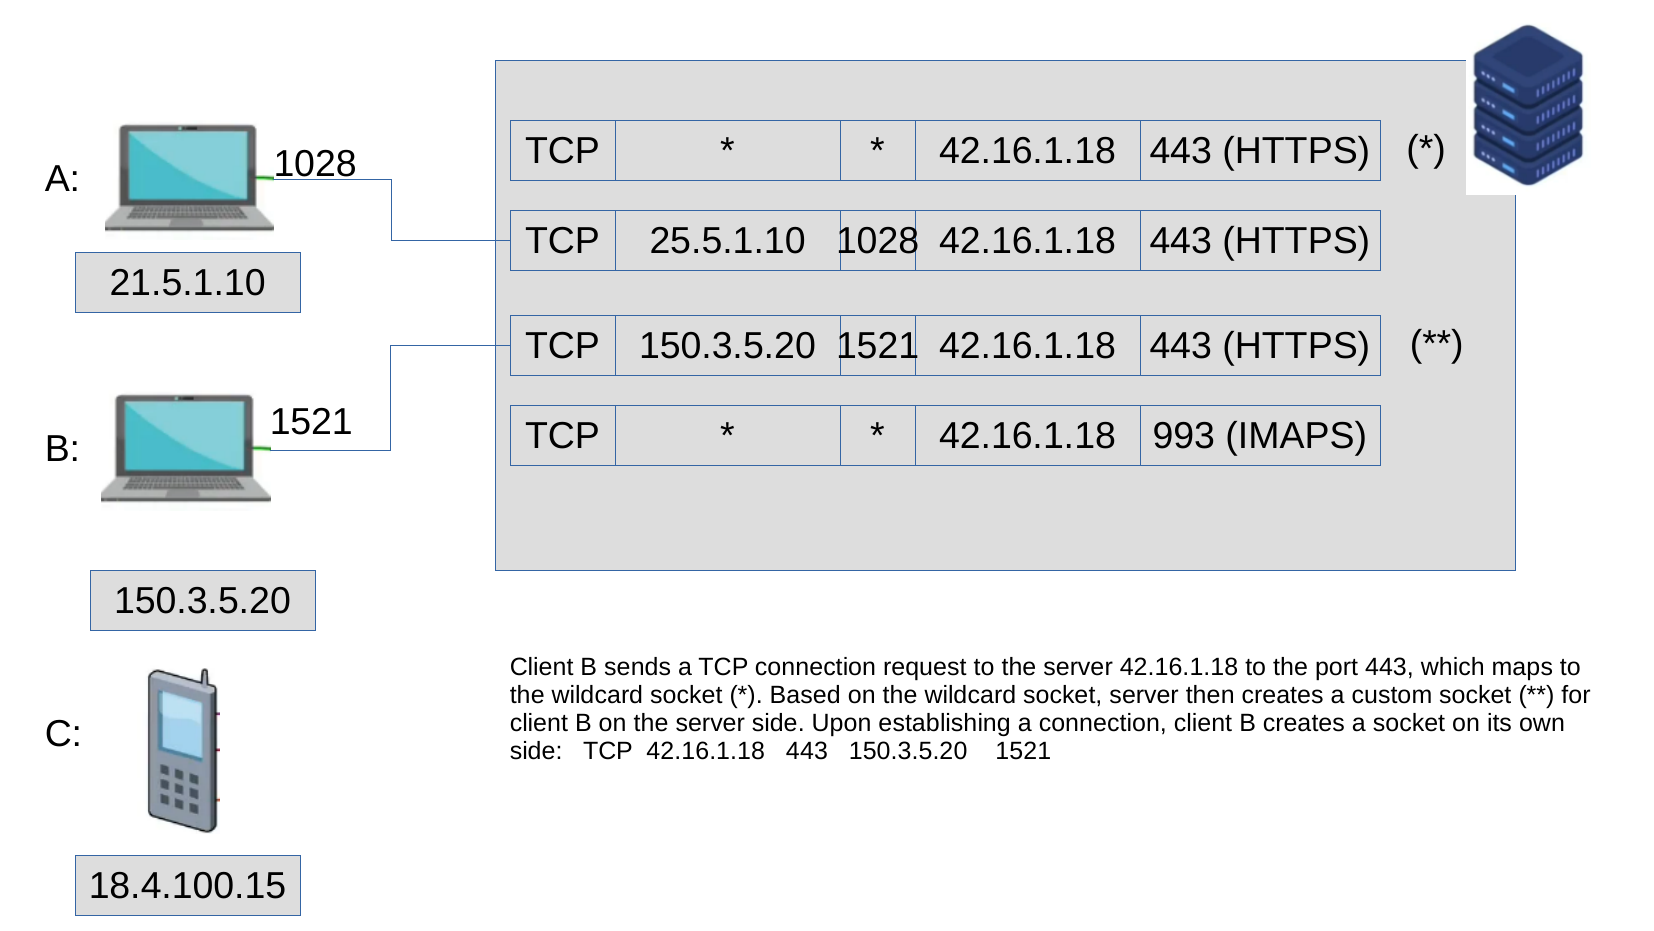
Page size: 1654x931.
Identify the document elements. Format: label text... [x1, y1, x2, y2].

text_box 42.16.1.18 [916, 315, 1140, 376]
text_box Client B sends a TCP connection request to the server 42.16.1.18 to the port 443, which maps to the wildcard socket (*). Based on the wildcard socket, server then creates a custom socket (**) for client B on the server side. Upon establishing a connection, client B creates a socket on its own side: TCP 42.16.1.18 443 150.3.5.20 1521 [495, 645, 1621, 781]
text_box TCP [510, 210, 615, 271]
text_box 443 (HTTPS) [1140, 210, 1381, 271]
text_box 25.5.1.10 [615, 210, 840, 271]
text_box C: [30, 705, 106, 766]
text_box (*) [1391, 120, 1467, 196]
text_box * [840, 405, 916, 466]
text_box 1028 [903, 241, 914, 251]
text_box 1521 [840, 336, 845, 355]
text_box 1028 [258, 135, 376, 192]
text_box B: [30, 420, 101, 481]
picture [1466, 14, 1591, 196]
text_box TCP [510, 120, 615, 181]
text_box 443 (HTTPS) [1140, 315, 1381, 376]
text_box 993 (IMAPS) [1140, 405, 1381, 466]
text_box 42.16.1.18 [916, 120, 1140, 181]
text_box 21.5.1.10 [75, 252, 301, 313]
text_box A: [30, 150, 106, 211]
picture [135, 659, 220, 834]
picture [101, 389, 271, 511]
text_box 1028 [840, 210, 916, 271]
text_box TCP [510, 405, 615, 466]
text_box 18.4.100.15 [75, 855, 301, 916]
text_box * [840, 120, 916, 181]
text_box 443 (HTTPS) [1140, 120, 1381, 181]
text_box 42.16.1.18 [916, 405, 1140, 466]
text_box 1028 [904, 229, 913, 238]
text_box [495, 60, 1516, 571]
text_box TCP [510, 315, 615, 376]
text_box 150.3.5.20 [615, 315, 840, 376]
picture [105, 119, 274, 241]
text_box * [615, 405, 840, 466]
text_box * [615, 120, 840, 181]
text_box 1028 [840, 231, 845, 250]
text_box 1521 [255, 393, 372, 451]
text_box 150.3.5.20 [90, 570, 316, 631]
text_box (**) [1395, 315, 1486, 414]
text_box 42.16.1.18 [916, 210, 1140, 271]
text_box 1521 [840, 315, 916, 376]
